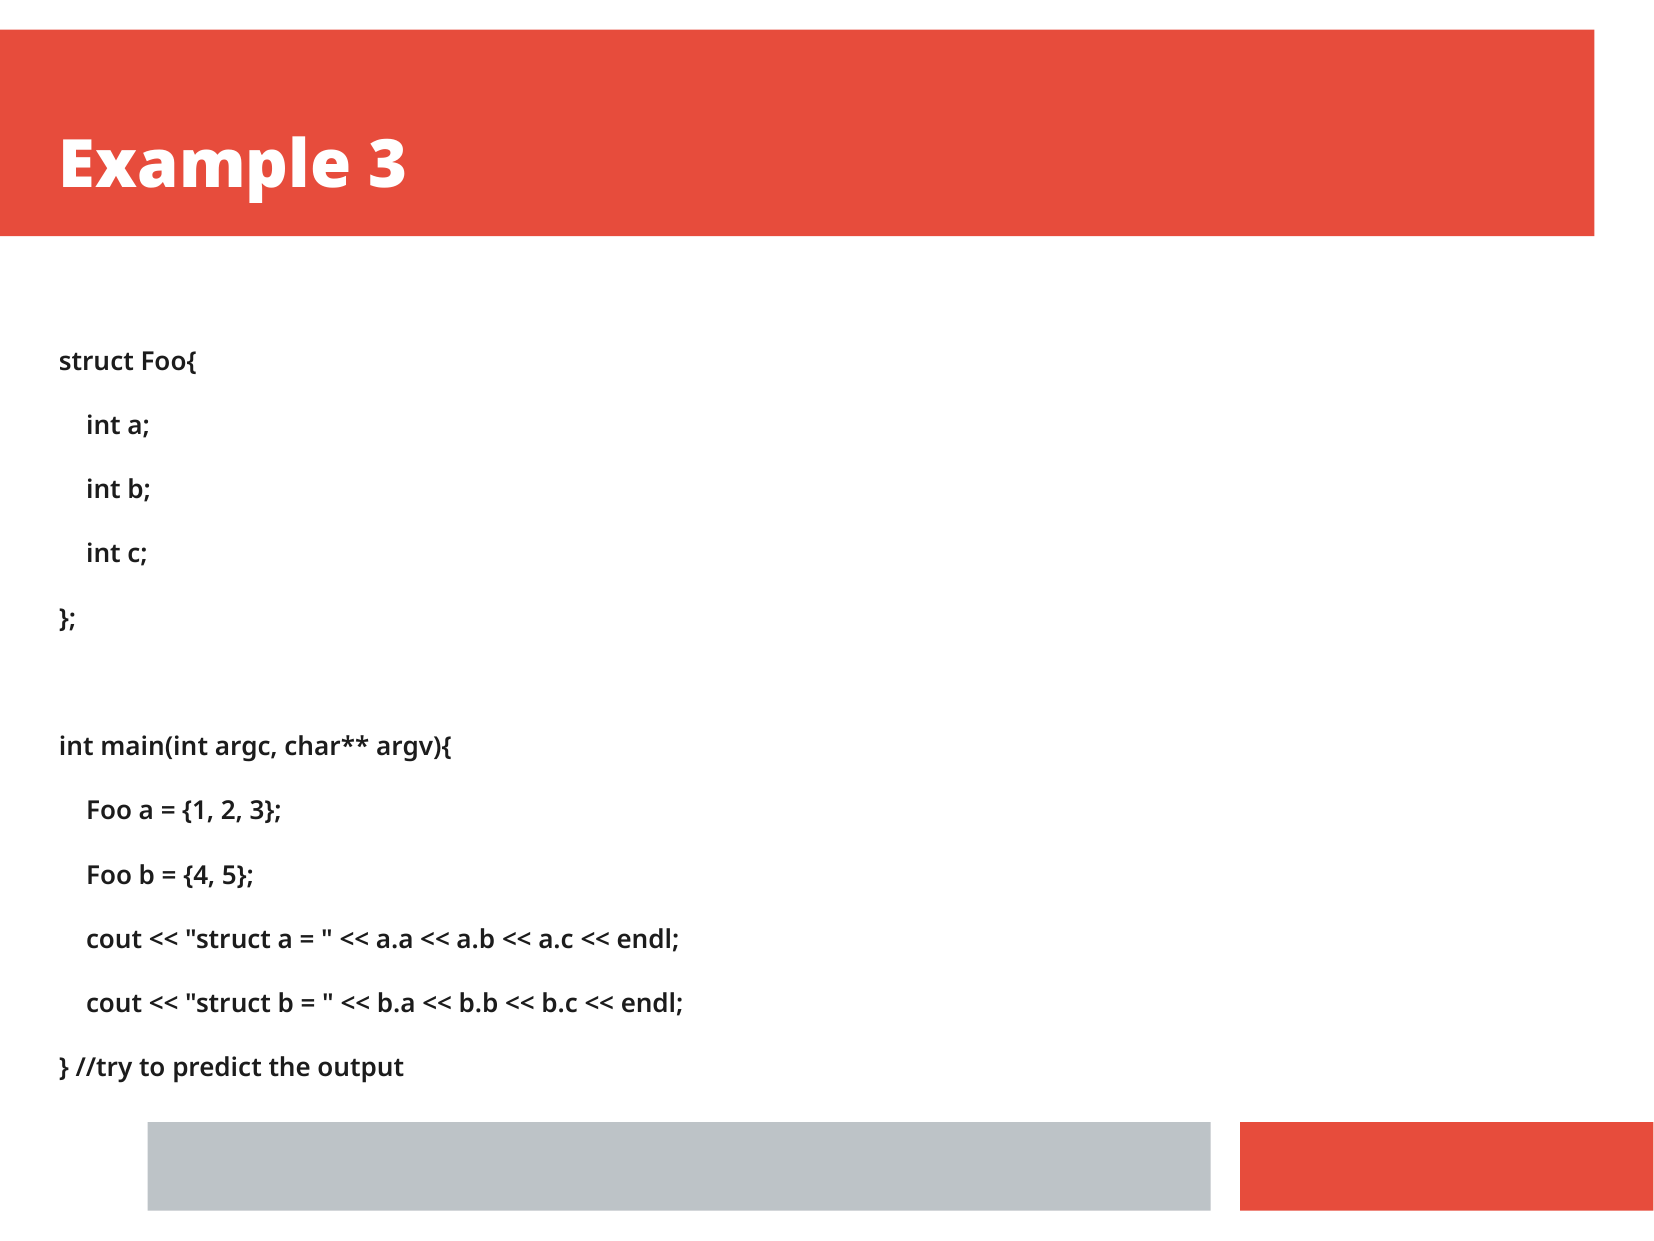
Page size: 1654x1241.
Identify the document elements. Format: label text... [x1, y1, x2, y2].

list struct Foo{ int a; int b; int c; }; int main(int argc, char** argv){ Foo a = {1, 2, 3}; Foo b = {4, 5}; cout << "struct a = " << a.a << a.b << a.c << endl; cout << "struct b = " << b.a << b.b << b.c << endl; } //try to predict the output [59, 324, 1565, 1093]
title Example 3 [59, 59, 1595, 207]
